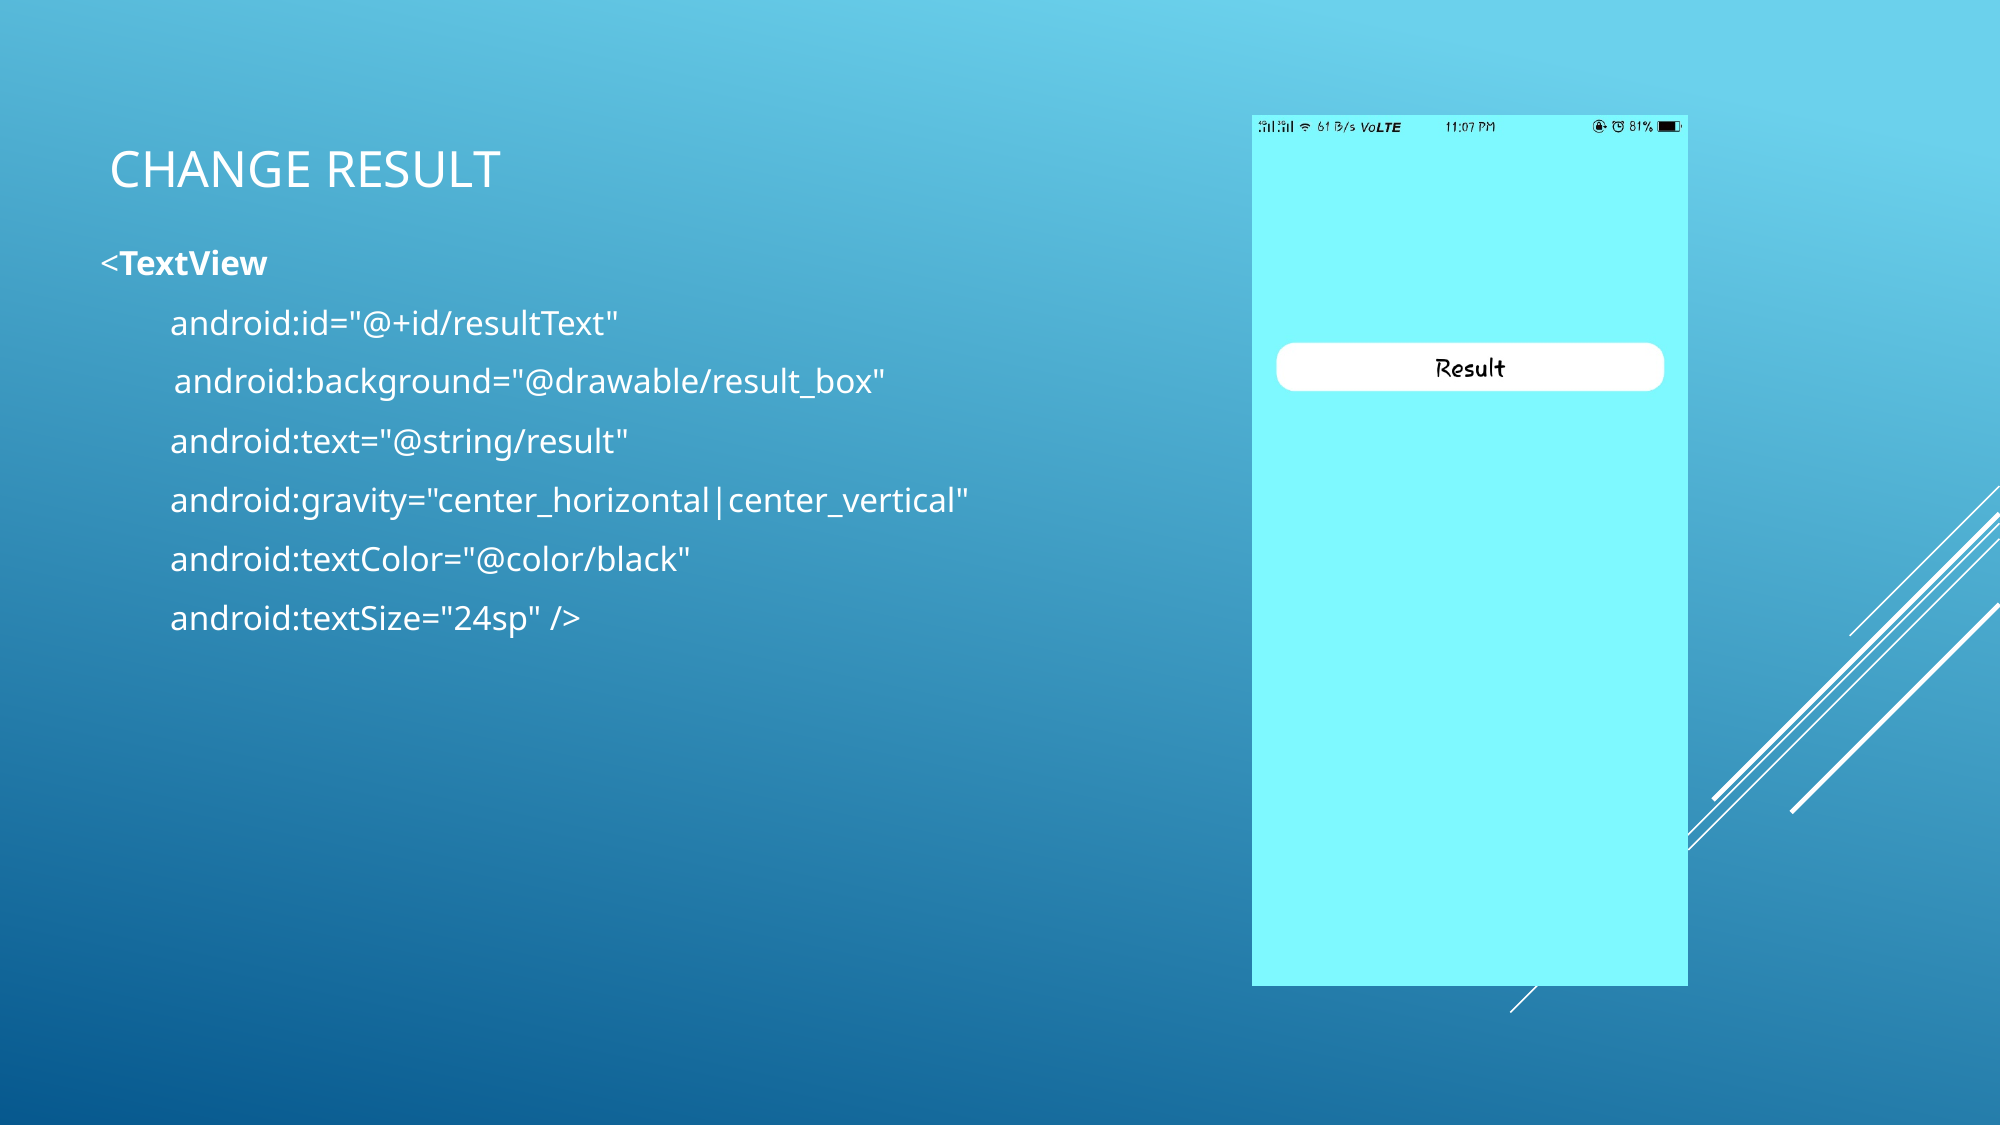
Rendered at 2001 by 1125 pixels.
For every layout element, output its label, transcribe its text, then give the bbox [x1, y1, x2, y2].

title Change Result [94, 0, 695, 205]
list <TextView android:id="@+id/resultText" android:background="@drawable/result_box" android:text="@string/result" android:gravity="center_horizontal|center_vertical" android:textColor="@color/black" android:textSize="24sp" /> [85, 235, 1759, 1092]
picture [1252, 115, 1688, 986]
